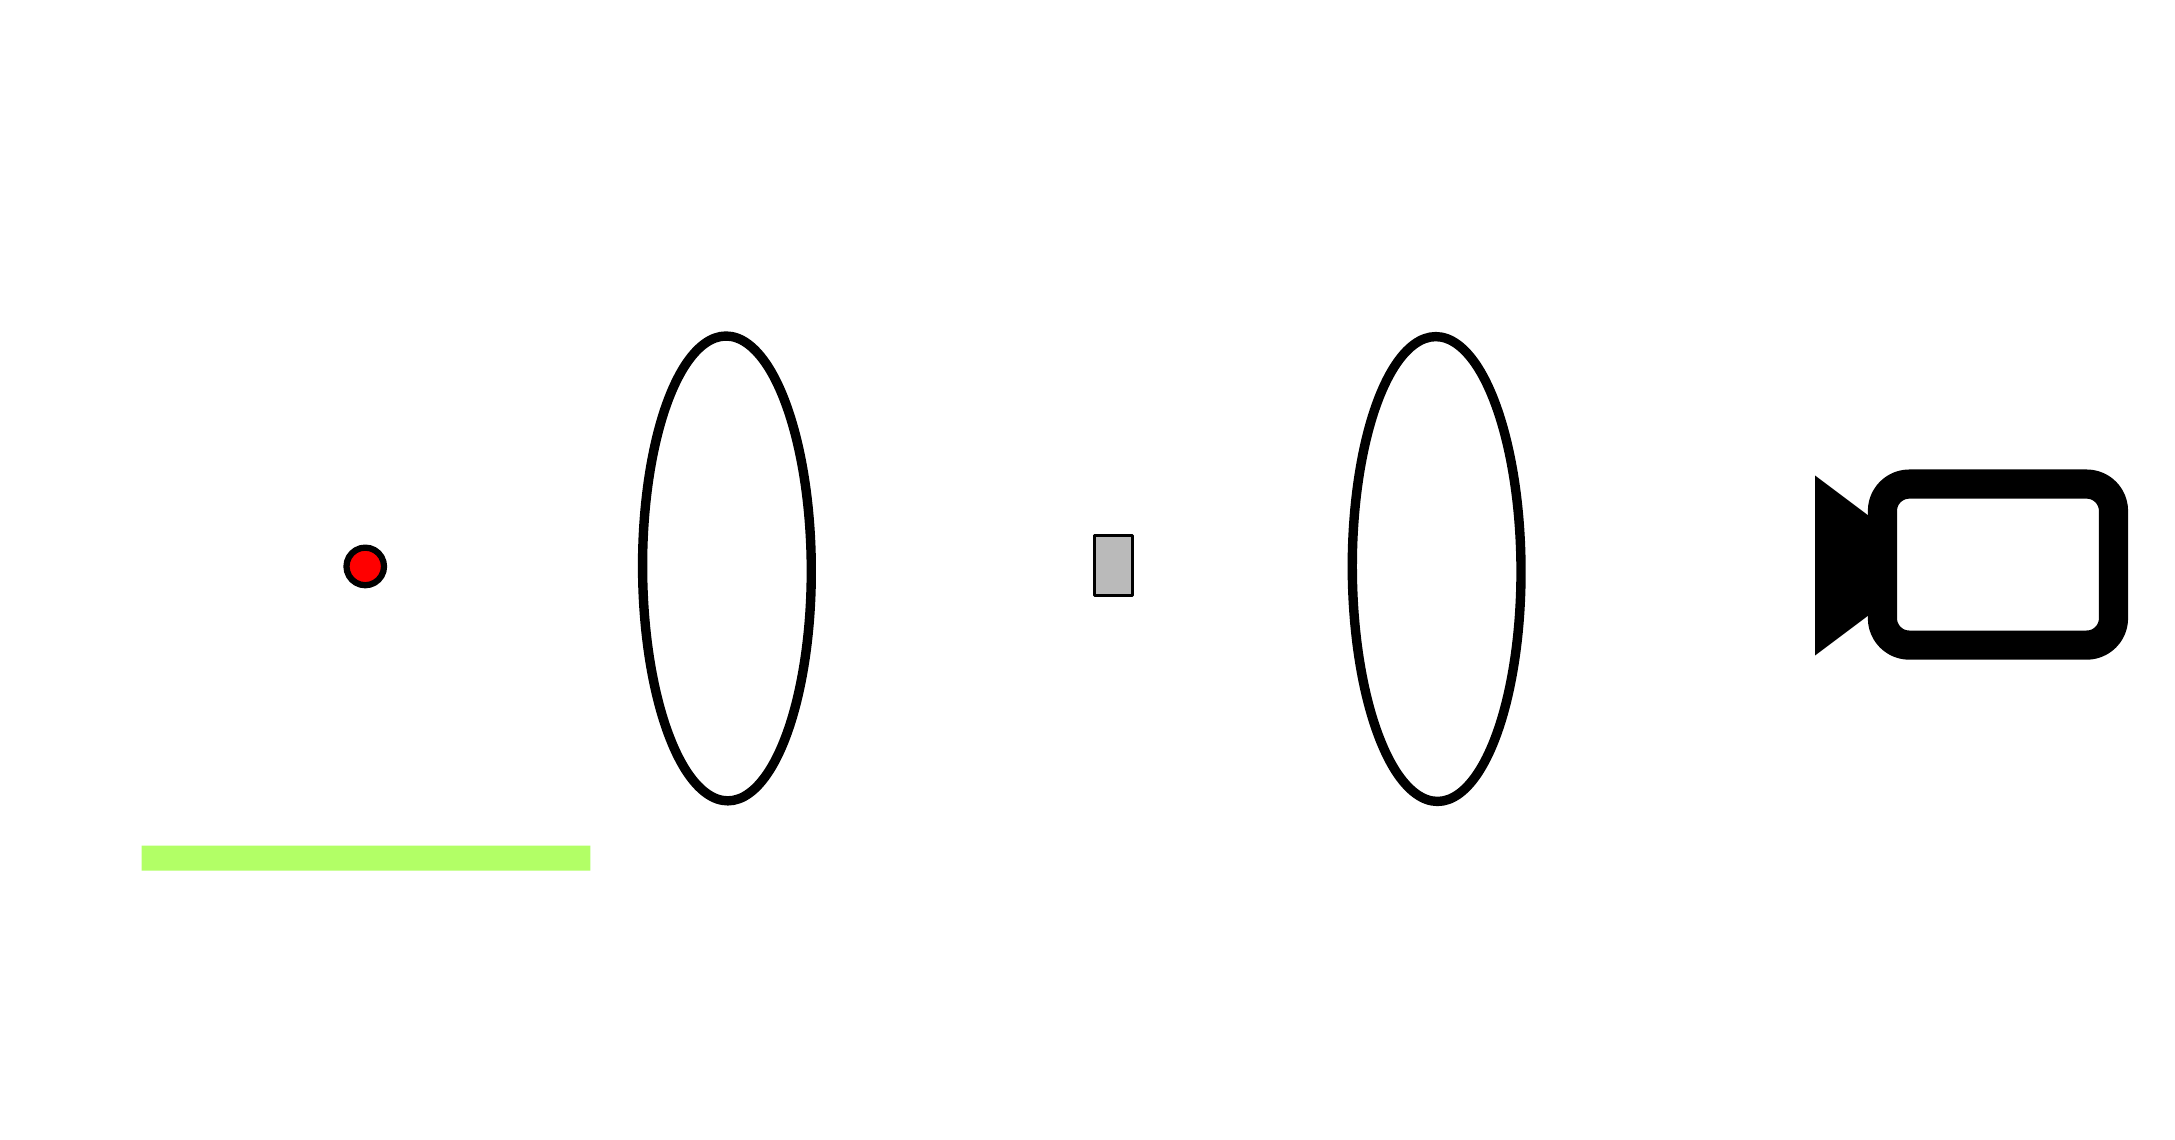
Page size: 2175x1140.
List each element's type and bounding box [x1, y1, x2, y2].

text_box [346, 547, 385, 586]
text_box [1815, 475, 1876, 656]
text_box [1882, 484, 2114, 646]
text_box [1352, 336, 1522, 802]
text_box [642, 336, 812, 801]
text_box [1094, 535, 1133, 596]
